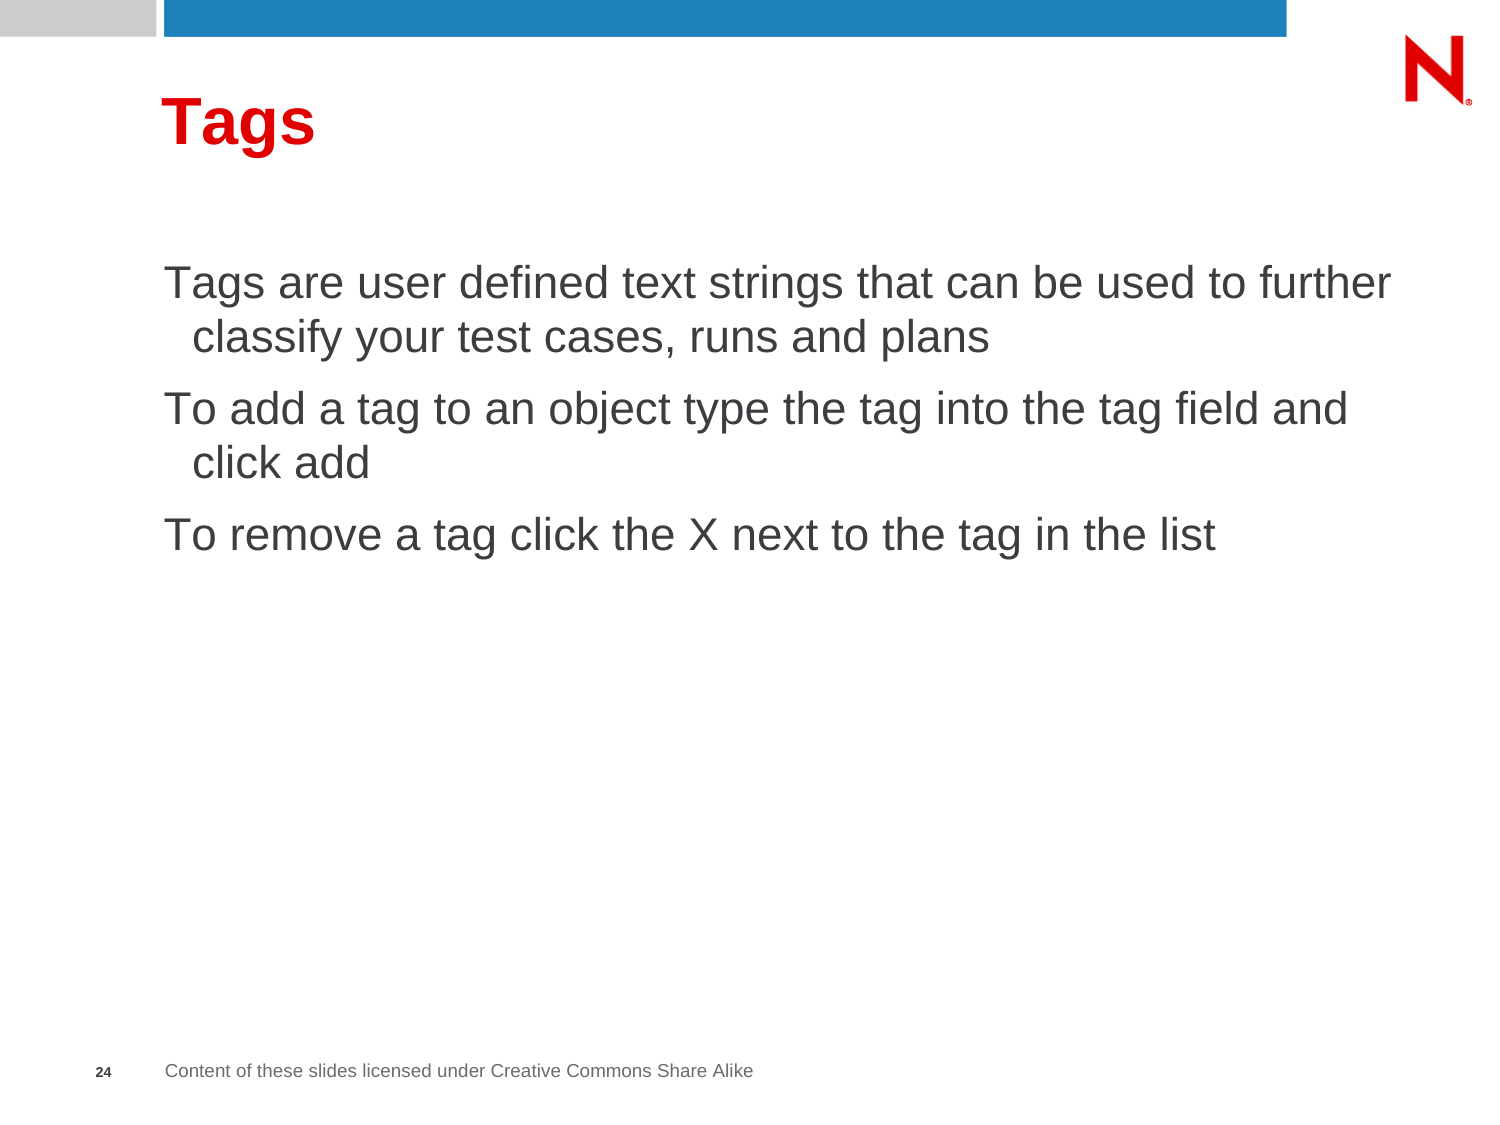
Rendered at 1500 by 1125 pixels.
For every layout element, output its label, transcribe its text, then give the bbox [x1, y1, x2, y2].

title Tags [161, 41, 1383, 205]
list Tags are user defined text strings that can be used to further classify your test cases, runs and plans To add a tag to an object type the tag into the tag field and click add To remove a tag click the X next to the tag in the list [163, 254, 1404, 986]
picture [1403, 32, 1473, 107]
